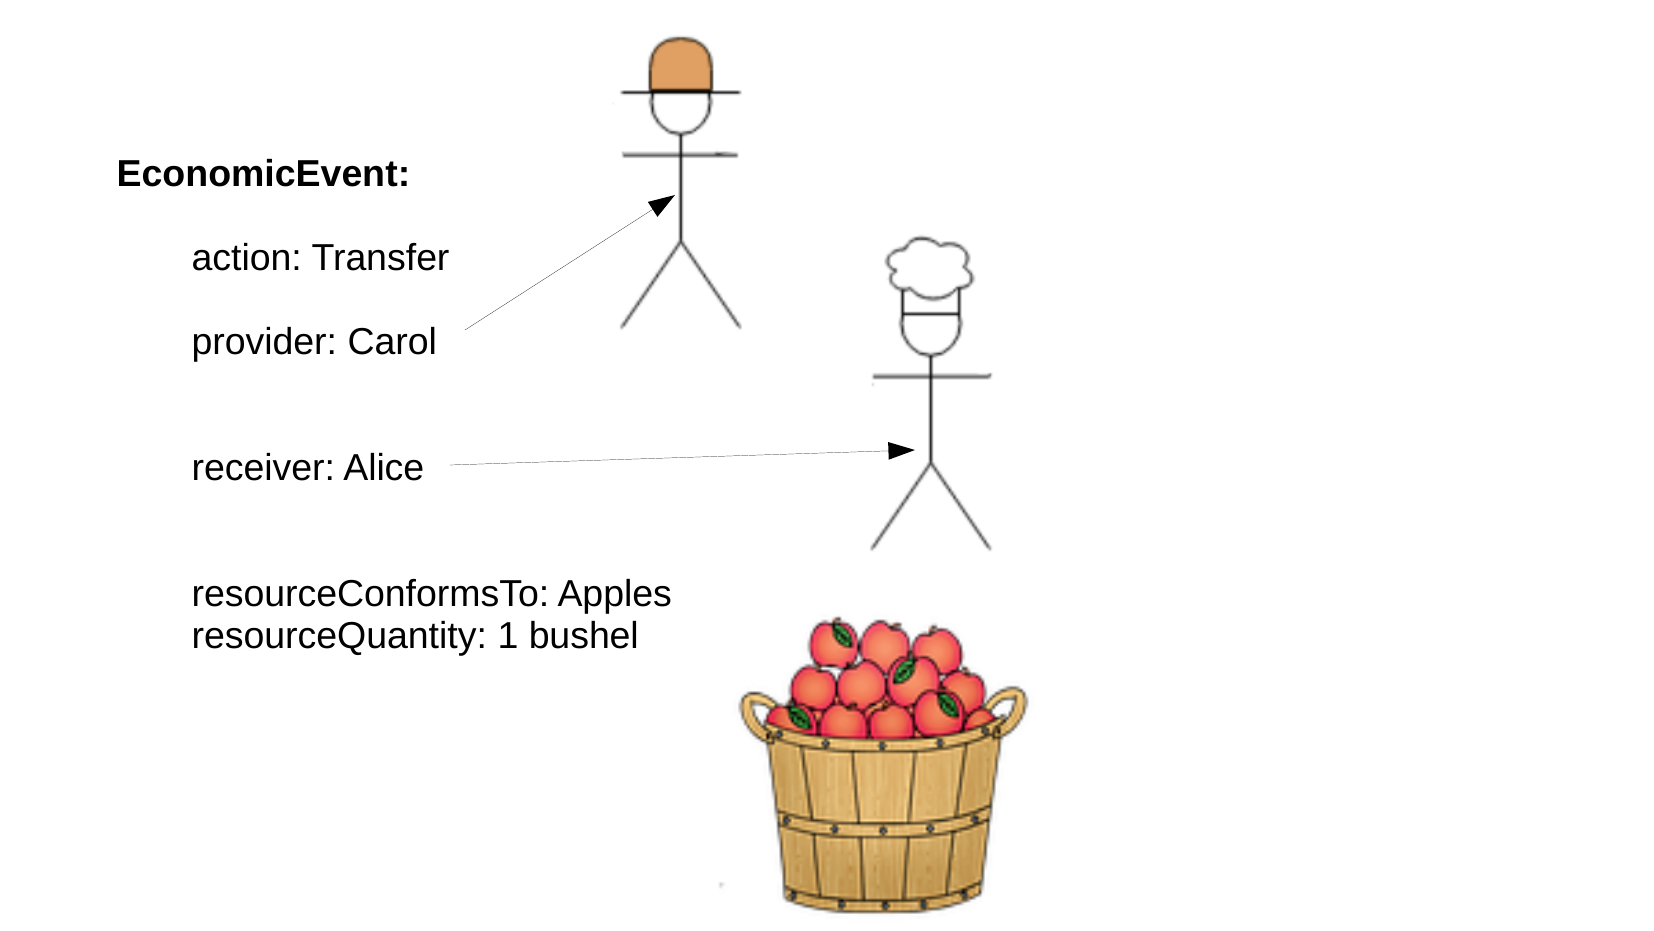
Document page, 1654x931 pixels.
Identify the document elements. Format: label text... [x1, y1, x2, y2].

picture [679, 599, 1040, 931]
text_box EconomicEvent: action: Transfer provider: Carol receiver: Alice resourceConformsTo: Apples resourceQuantity: 1 bushel [101, 144, 691, 736]
picture [575, 14, 786, 344]
picture [825, 223, 1040, 556]
